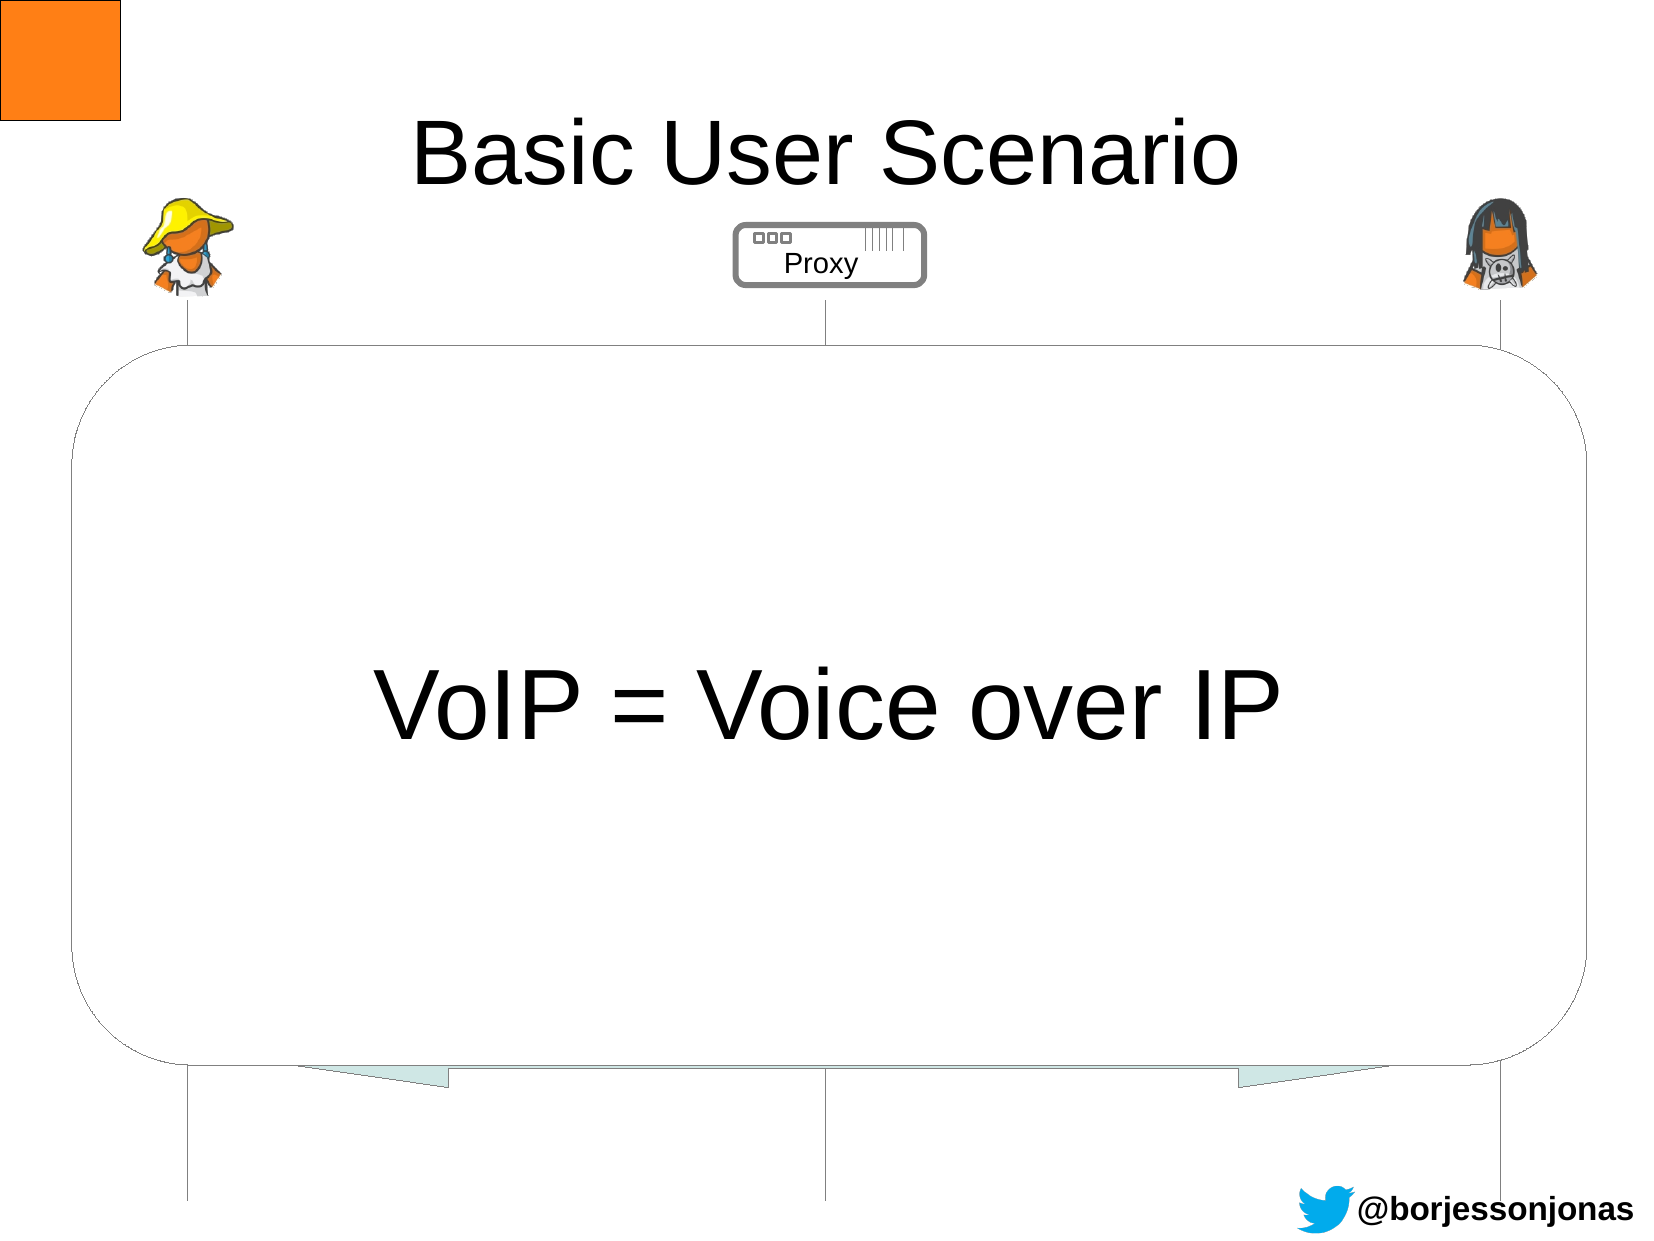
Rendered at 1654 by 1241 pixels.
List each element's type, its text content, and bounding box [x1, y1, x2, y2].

picture [135, 194, 241, 301]
text_box [866, 225, 872, 239]
text_box [735, 225, 865, 286]
text_box VoIP = Voice over IP [71, 345, 1587, 1066]
text_box [895, 1066, 1389, 1088]
title Basic User Scenario [82, 56, 1571, 250]
text_box Proxy [769, 239, 874, 288]
picture [1447, 194, 1546, 293]
text_box [873, 225, 925, 286]
text_box audio [774, 1066, 895, 1078]
text_box [298, 1066, 774, 1088]
picture [1277, 1160, 1375, 1241]
